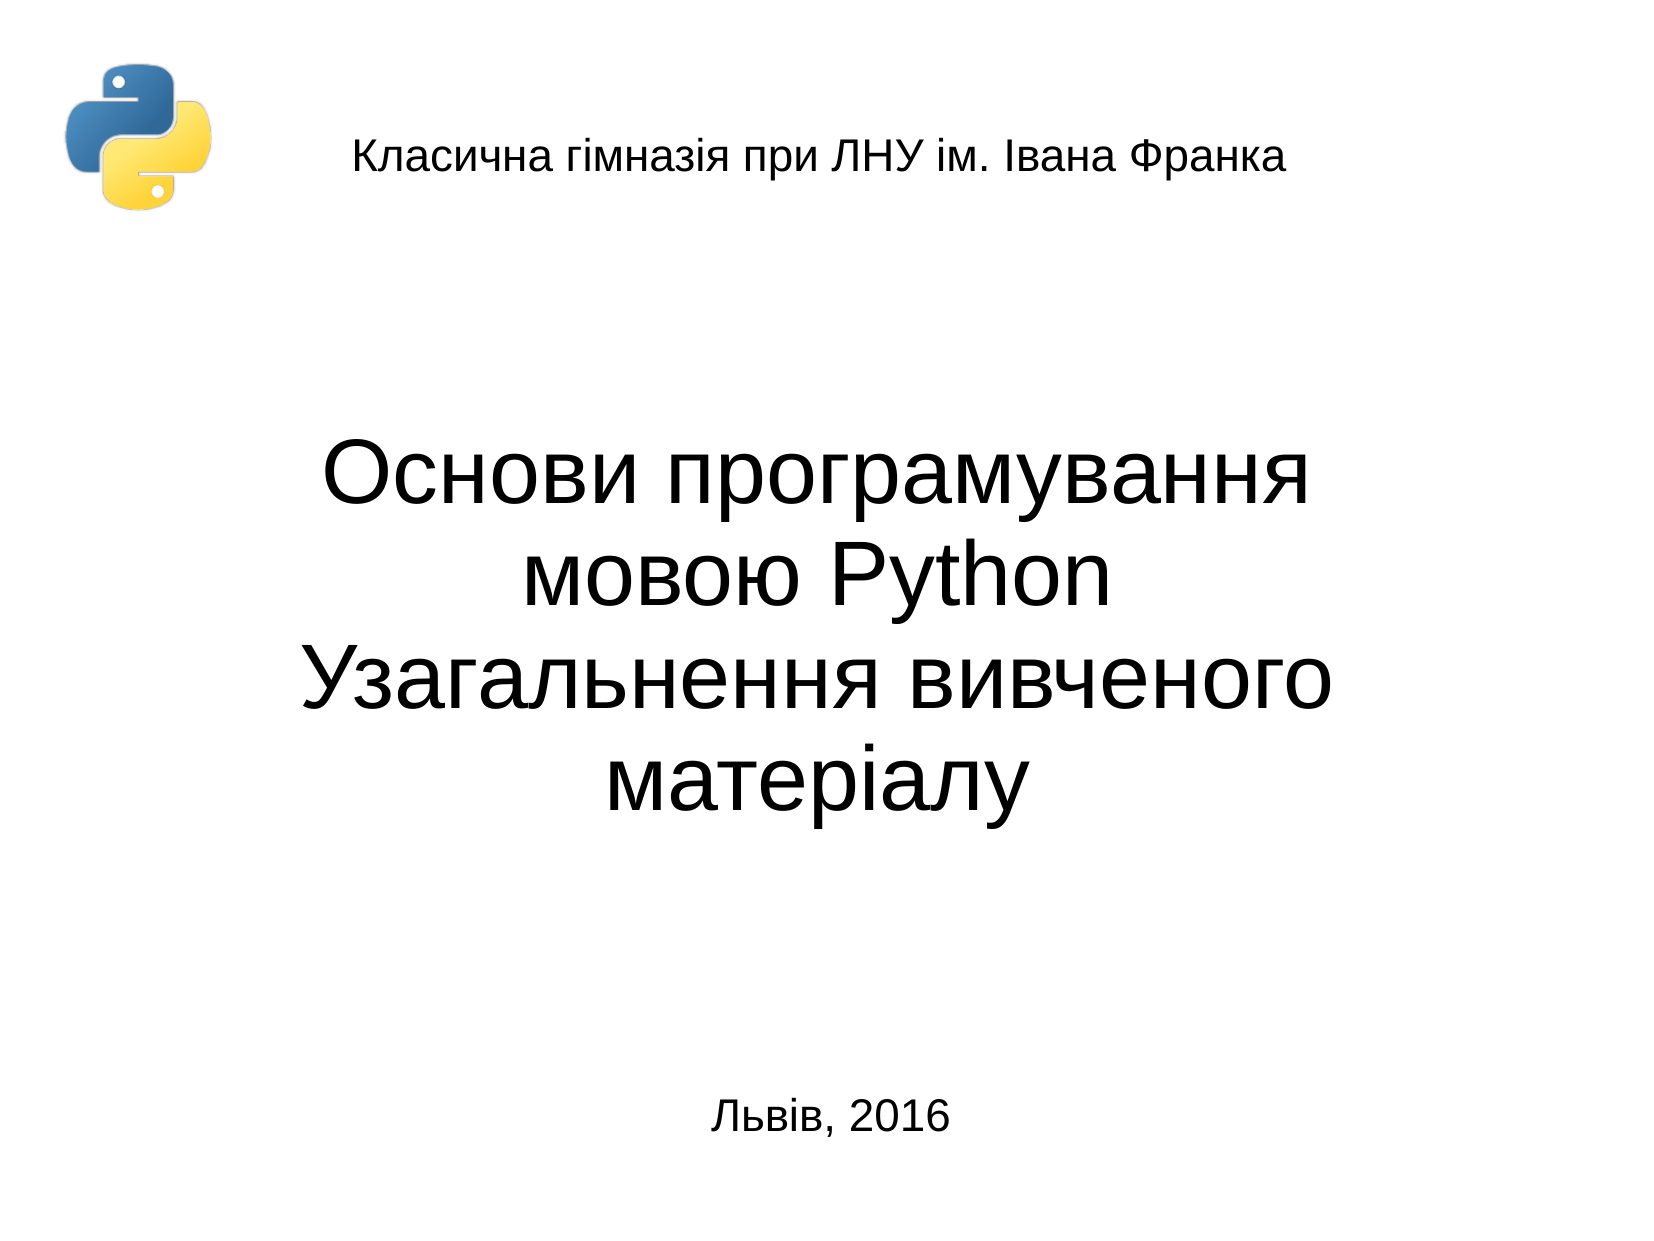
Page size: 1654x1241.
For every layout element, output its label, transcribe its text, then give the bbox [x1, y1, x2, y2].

title Основи програмування мовою Python Узагальнення вивченого матеріалу [180, 420, 1456, 831]
text_box Львів, 2016 [86, 1075, 1576, 1156]
picture [33, 32, 244, 244]
subtitle Класична гімназія при ЛНУ ім. Івана Франка [244, 115, 1564, 196]
